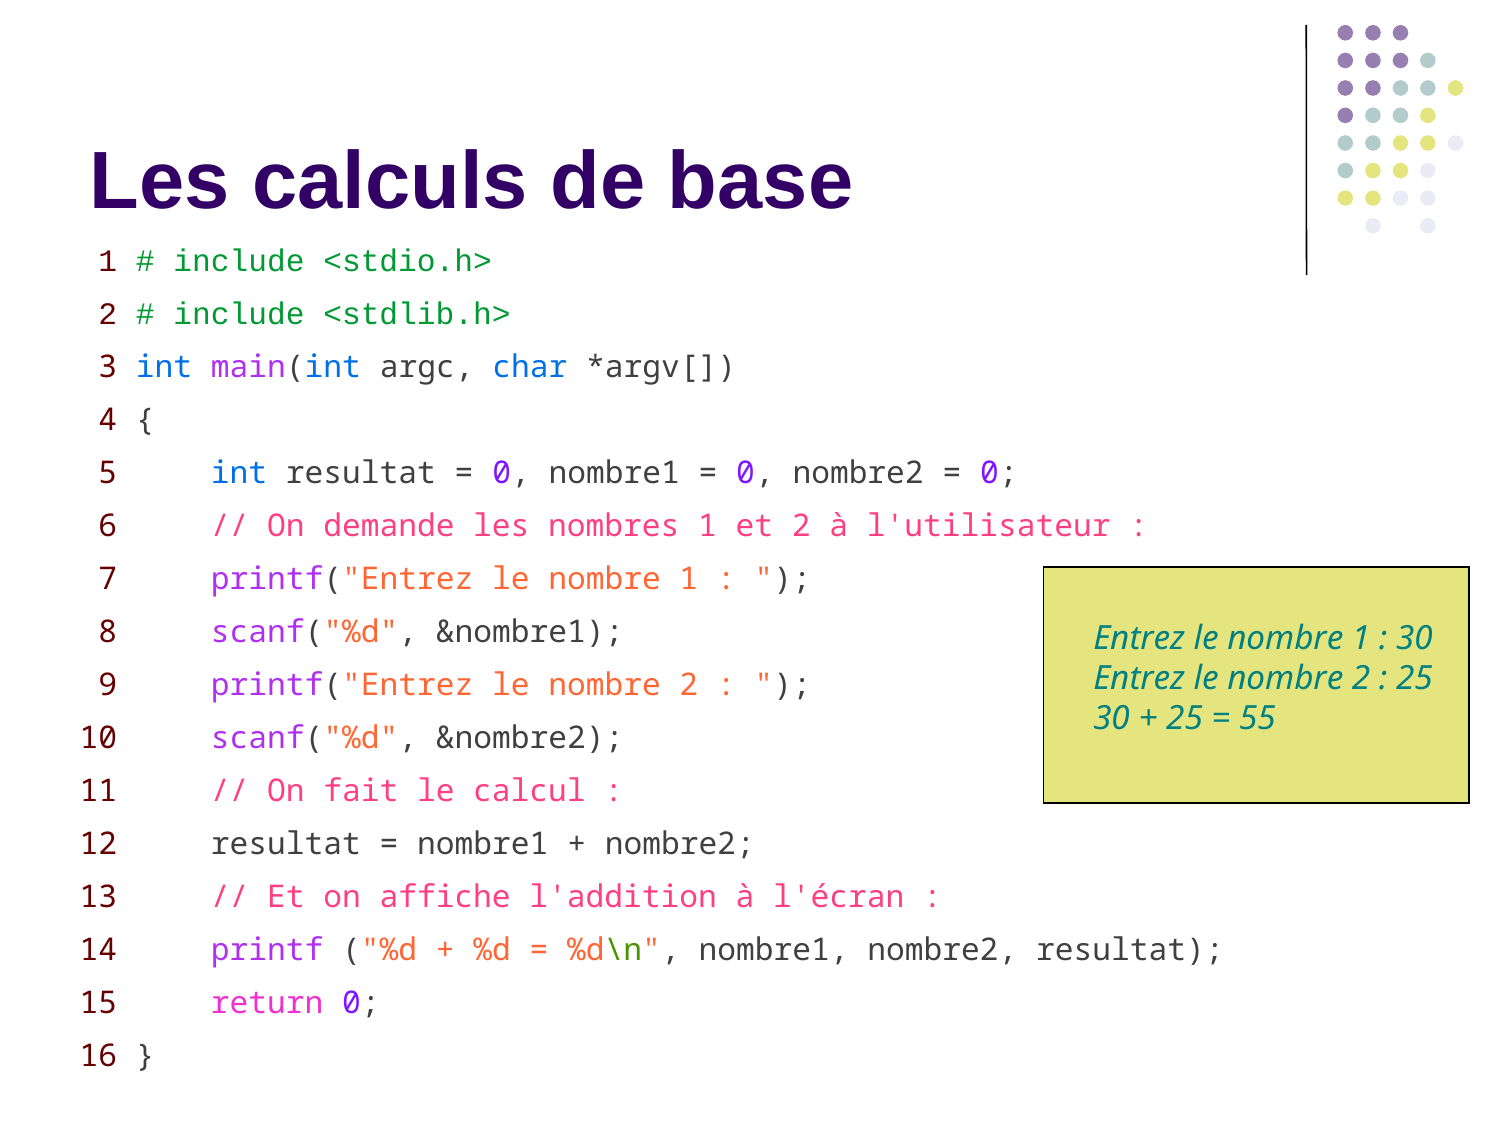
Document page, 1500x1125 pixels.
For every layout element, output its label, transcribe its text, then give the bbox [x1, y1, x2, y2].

list 1 # include <stdio.h> 2 # include <stdlib.h> 3 int main(int argc, char *argv[]) 4 { 5 int resultat = 0, nombre1 = 0, nombre2 = 0; 6 // On demande les nombres 1 et 2 à l'utilisateur : 7 printf("Entrez le nombre 1 : "); 8 scanf("%d", &nombre1); 9 printf("Entrez le nombre 2 : "); 10 scanf("%d", &nombre2); 11 // On fait le calcul : 12 resultat = nombre1 + nombre2; 13 // Et on affiche l'addition à l'écran : 14 printf ("%d + %d = %d\n", nombre1, nombre2, resultat); 15 return 0; 16 } [64, 232, 1469, 1094]
title Les calculs de base [74, 20, 1313, 232]
text_box Entrez le nombre 1 : 30 Entrez le nombre 2 : 25 30 + 25 = 55 [1078, 608, 1457, 745]
text_box [1043, 566, 1469, 804]
